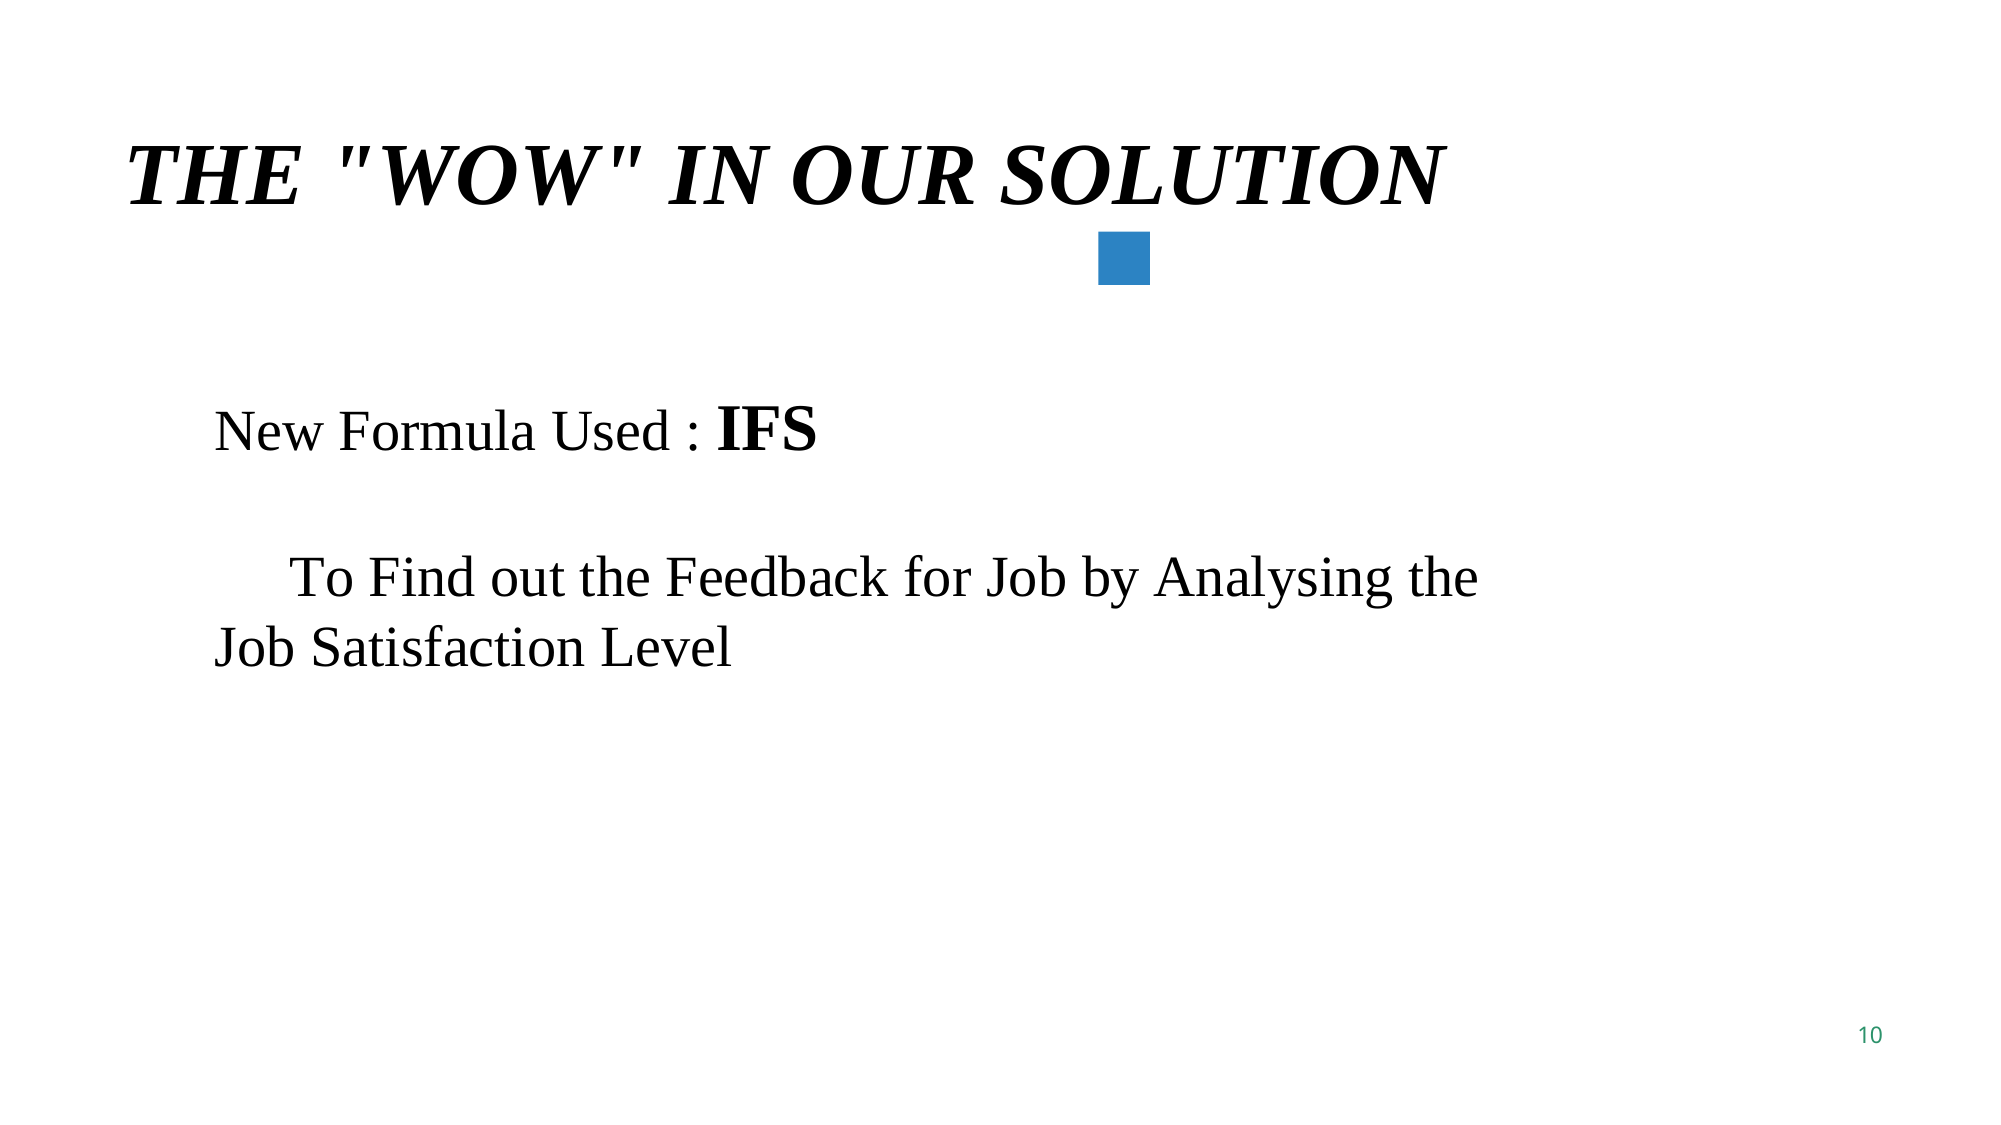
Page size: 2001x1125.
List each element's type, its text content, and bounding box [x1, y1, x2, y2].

text_box 10 [1851, 1019, 1890, 1051]
title THE "WOW" IN OUR SOLUTION [121, 114, 1450, 225]
text_box New Formula Used : IFS To Find out the Feedback for Job by Analysing the Job Satisfaction Level [212, 381, 1501, 682]
text_box [1098, 231, 1150, 285]
